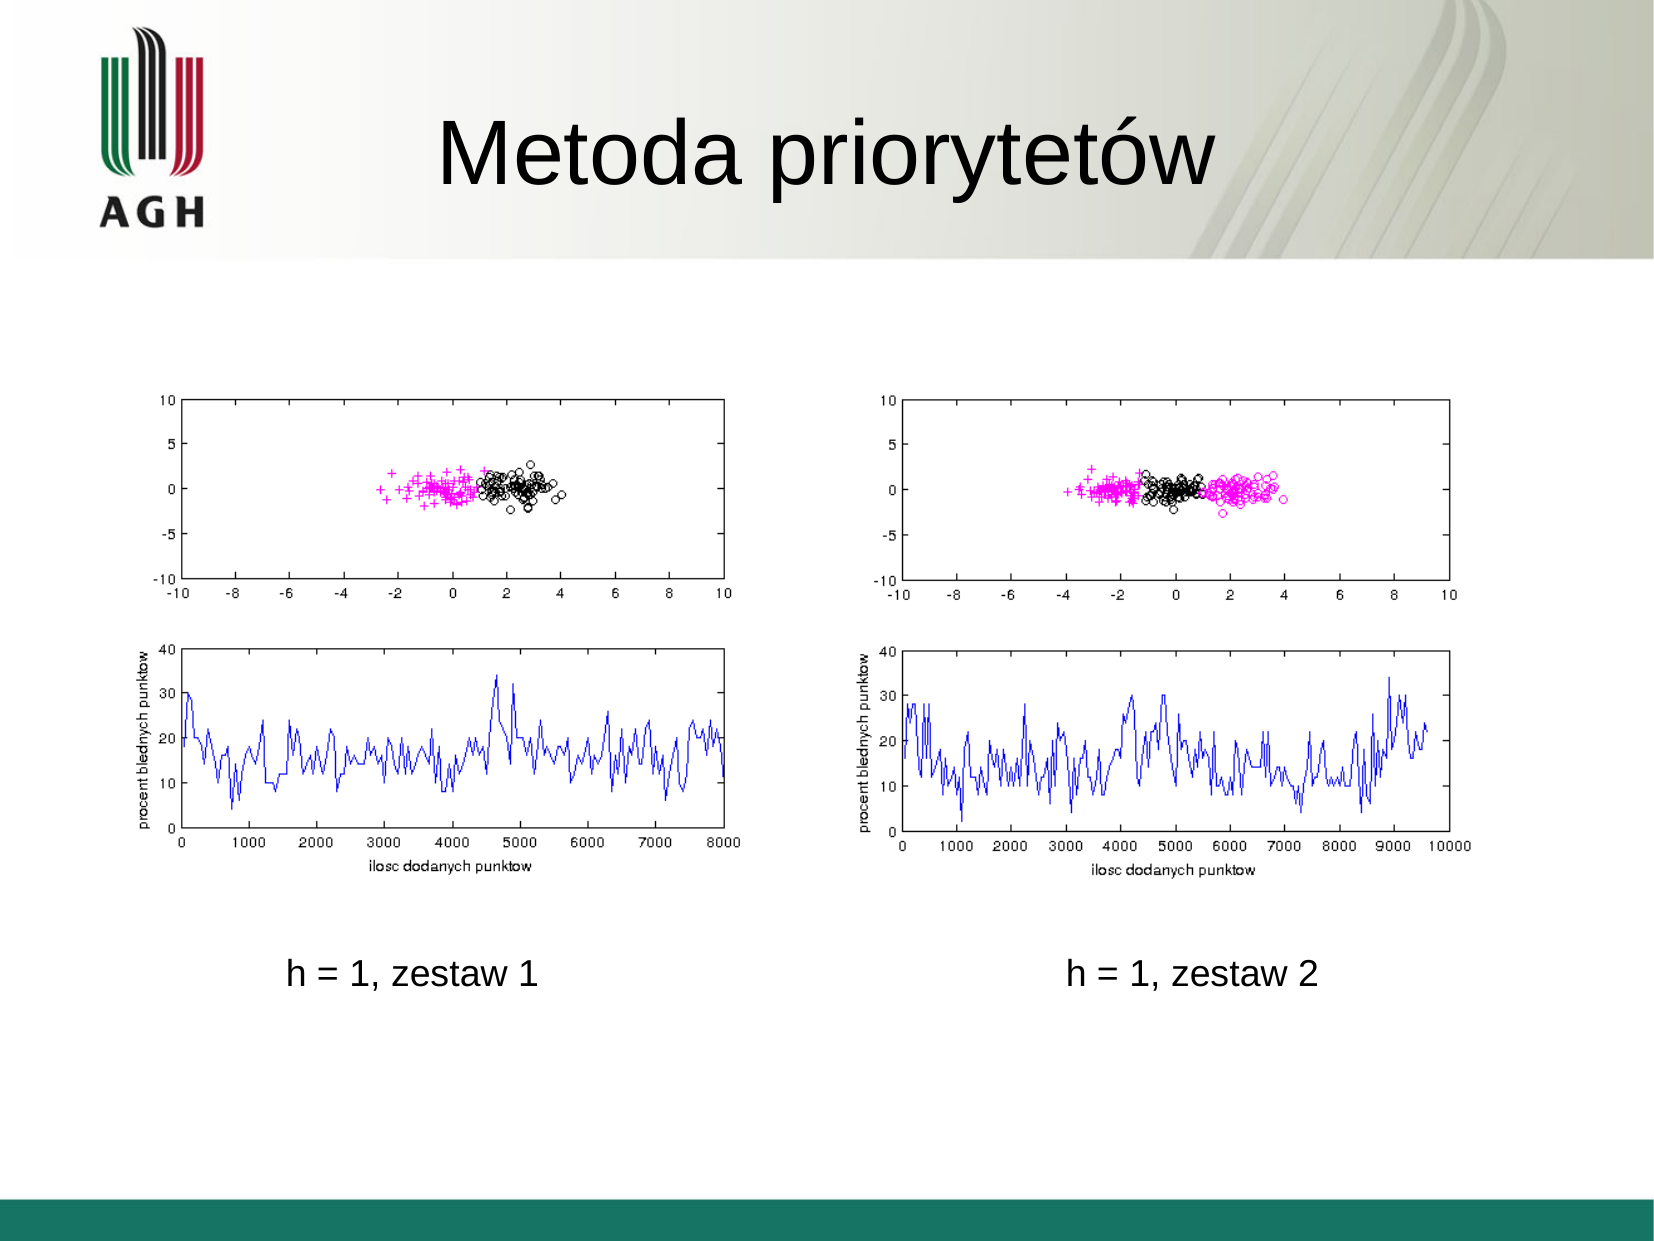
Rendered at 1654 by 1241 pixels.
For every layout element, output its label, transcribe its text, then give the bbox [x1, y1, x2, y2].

title Metoda priorytetów [82, 49, 1571, 257]
text_box h = 1, zestaw 1 [150, 945, 676, 1002]
picture [0, 0, 1654, 1241]
text_box h = 1, zestaw 2 [930, 945, 1456, 1002]
